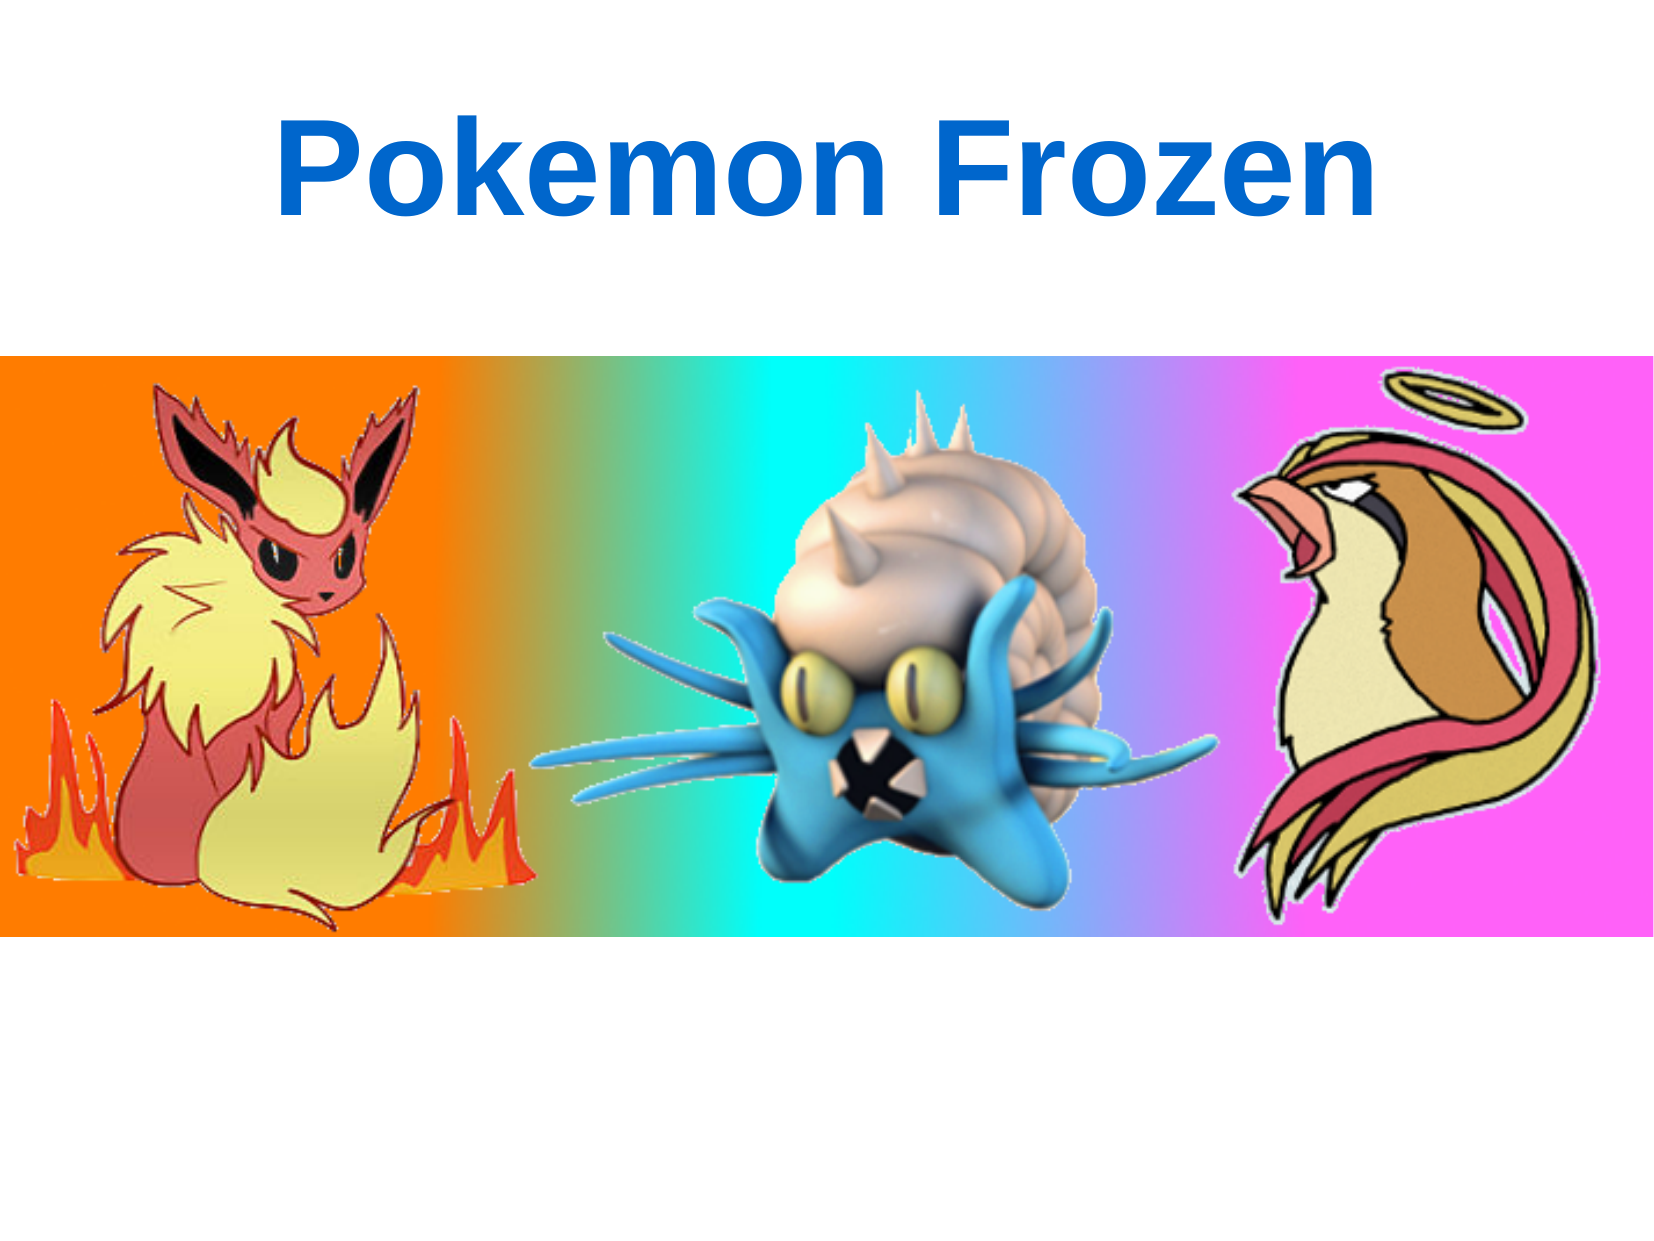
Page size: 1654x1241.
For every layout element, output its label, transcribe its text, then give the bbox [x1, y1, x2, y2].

title Pokemon Frozen [82, 64, 1571, 272]
picture [0, 356, 1654, 937]
